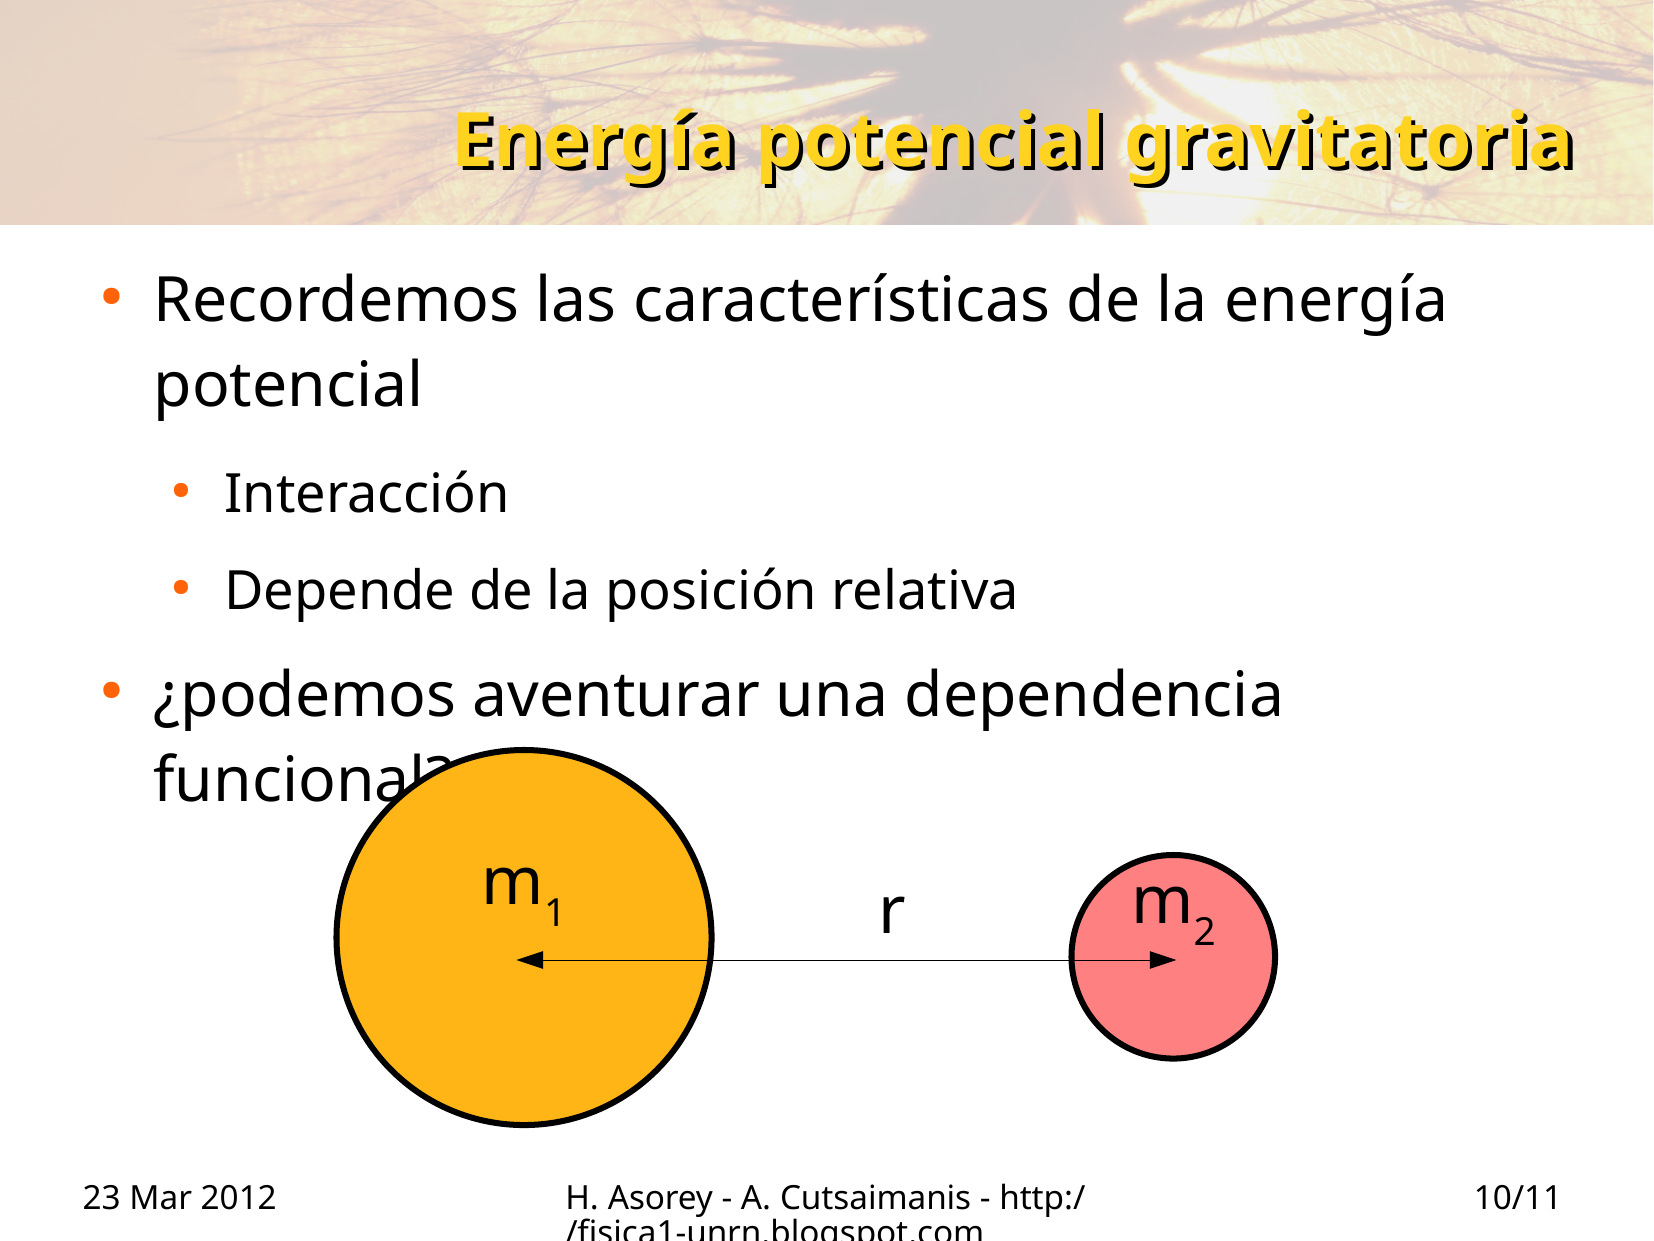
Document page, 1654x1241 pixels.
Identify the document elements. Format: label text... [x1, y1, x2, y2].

picture [0, 0, 1654, 225]
title Energía potencial gravitatoria [86, 49, 1576, 226]
text_box r [863, 855, 916, 957]
list Recordemos las características de la energía potencial Interacción Depende de la posición relativa ¿podemos aventurar una dependencia funcional? [82, 255, 1571, 1074]
text_box m2 [1071, 855, 1276, 1059]
text_box m1 [336, 750, 712, 1126]
